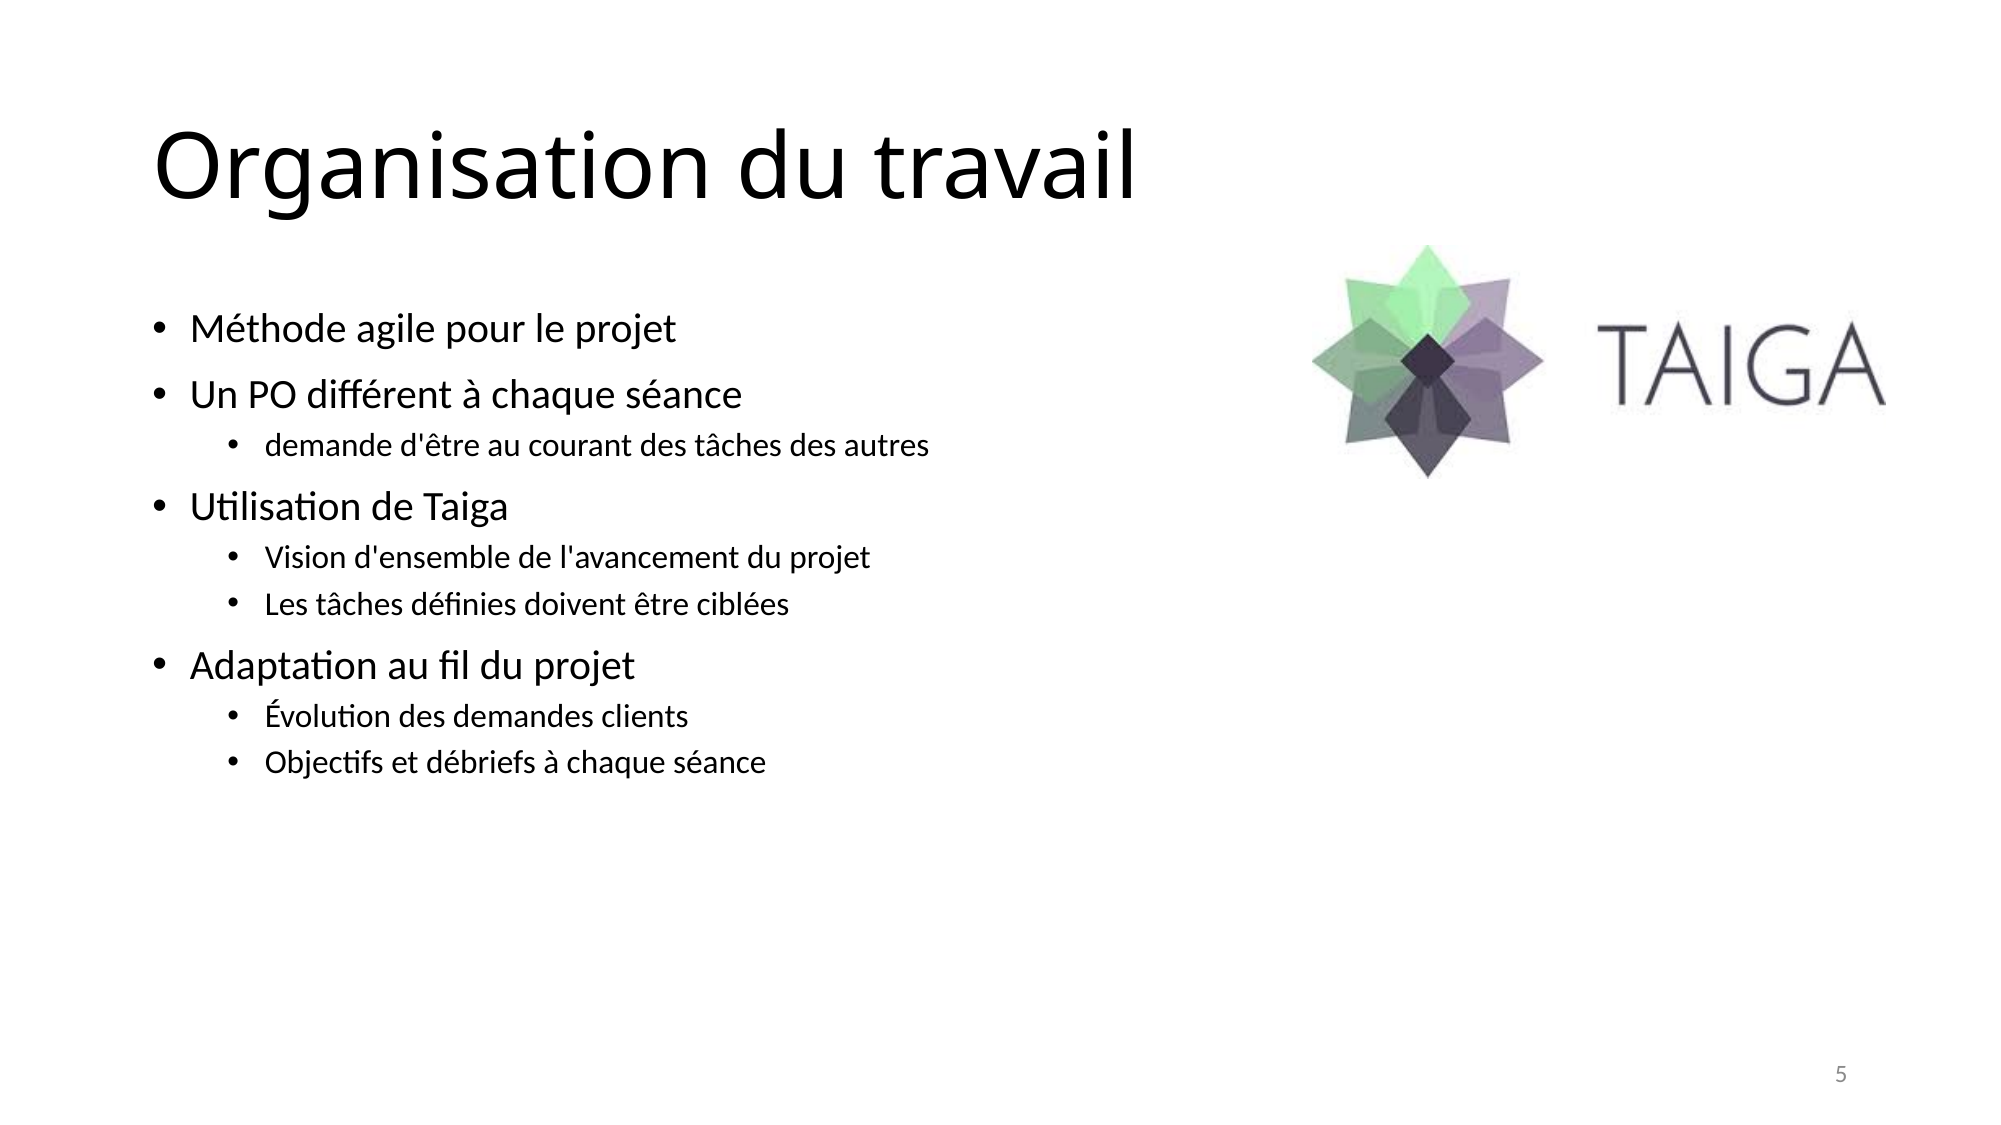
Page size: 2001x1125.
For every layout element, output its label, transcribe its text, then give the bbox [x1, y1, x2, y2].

text_box <number> [1412, 1042, 1863, 1103]
text_box Méthode agile pour le projet Un PO différent à chaque séance demande d'être au courant des tâches des autres Utilisation de Taiga Vision d'ensemble de l'avancement du projet Les tâches définies doivent être ciblées Adaptation au fil du projet Évolution des demandes clients Objectifs et débriefs à chaque séance [137, 299, 1356, 1014]
text_box Organisation du travail [137, 59, 1863, 278]
picture [1312, 245, 1886, 479]
